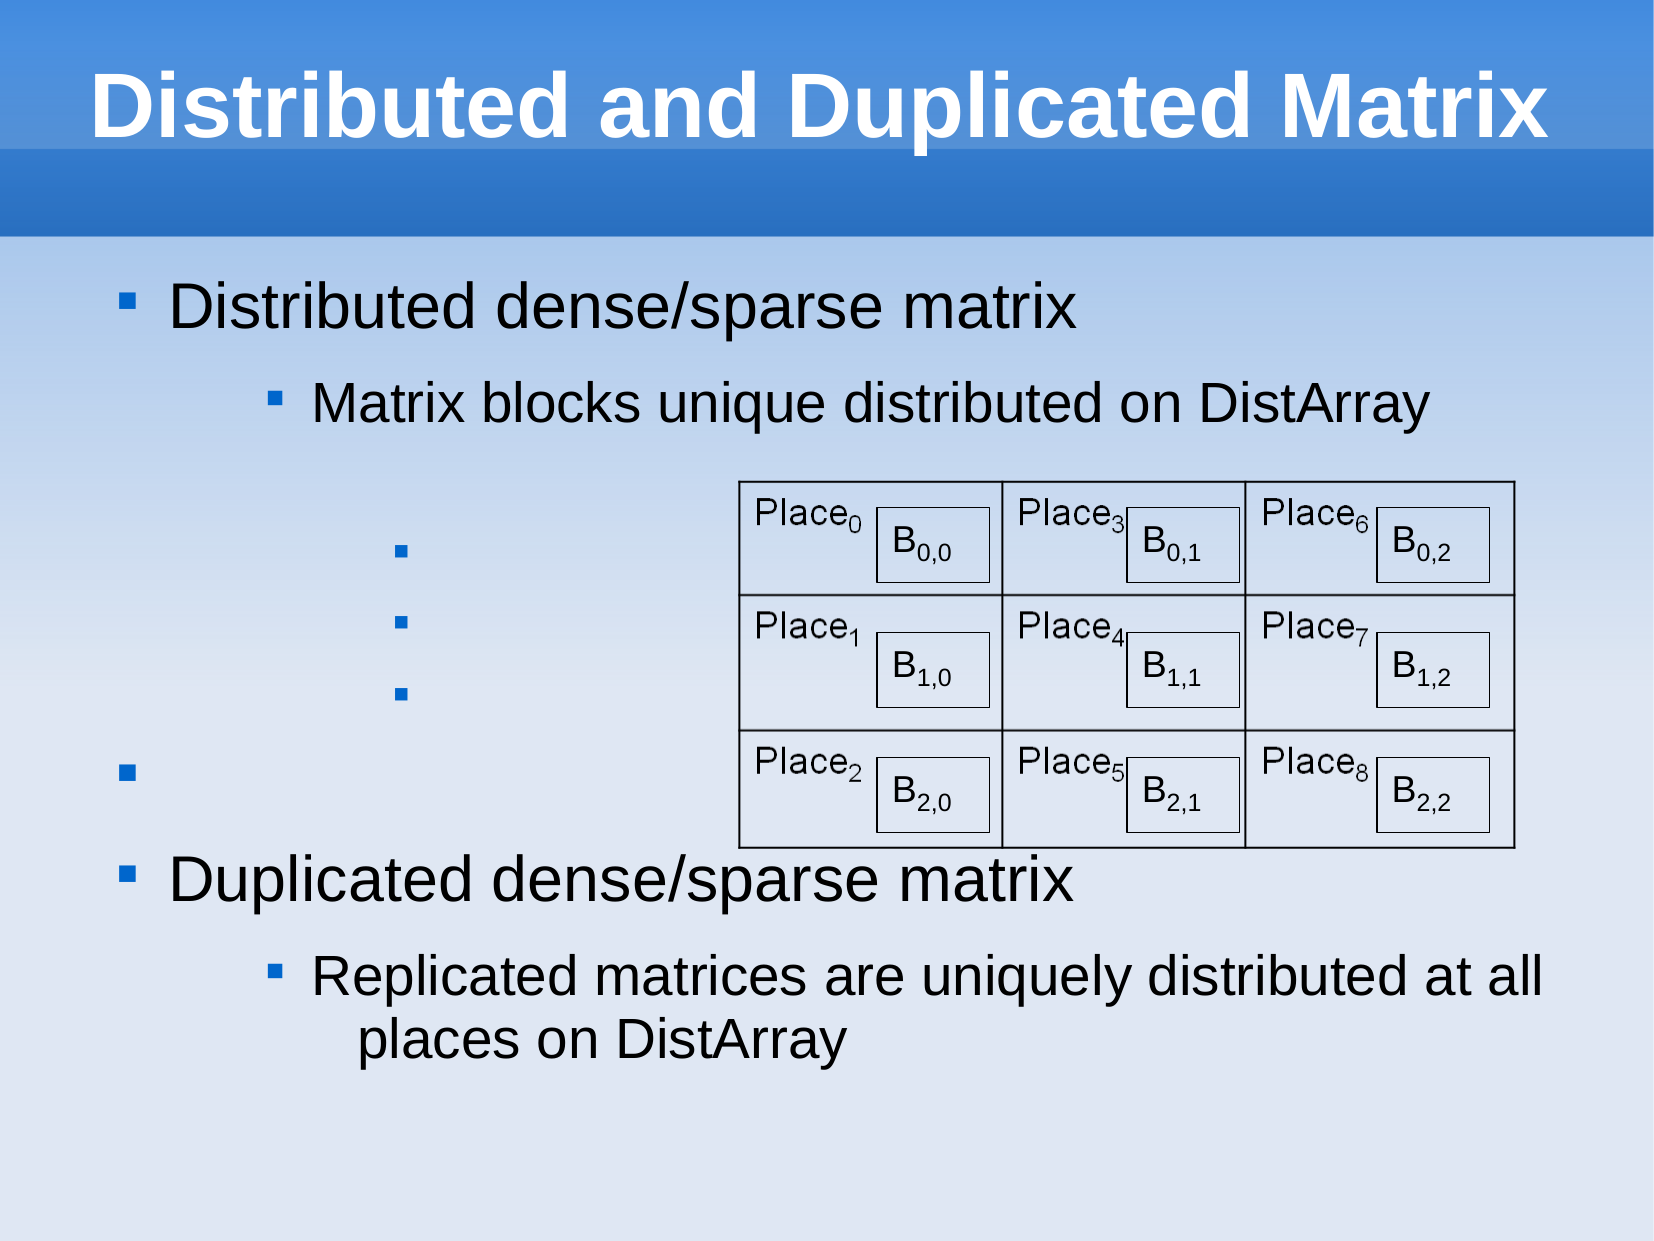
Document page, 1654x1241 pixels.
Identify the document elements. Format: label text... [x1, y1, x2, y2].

text_box B1,2 [1377, 633, 1489, 708]
list Distributed dense/sparse matrix Matrix blocks unique distributed on DistArray Duplicated dense/sparse matrix Replicated matrices are uniquely distributed at all places on DistArray [82, 266, 1571, 1074]
title Distributed and Duplicated Matrix [76, 7, 1565, 200]
text_box B1,0 [877, 633, 989, 708]
text_box B1,1 [1127, 633, 1239, 708]
picture [724, 468, 1529, 863]
text_box B2,0 [877, 758, 989, 833]
text_box B2,2 [1377, 758, 1489, 833]
text_box B0,2 [1377, 508, 1489, 583]
text_box B2,1 [1127, 758, 1239, 833]
text_box B0,1 [1127, 508, 1239, 583]
